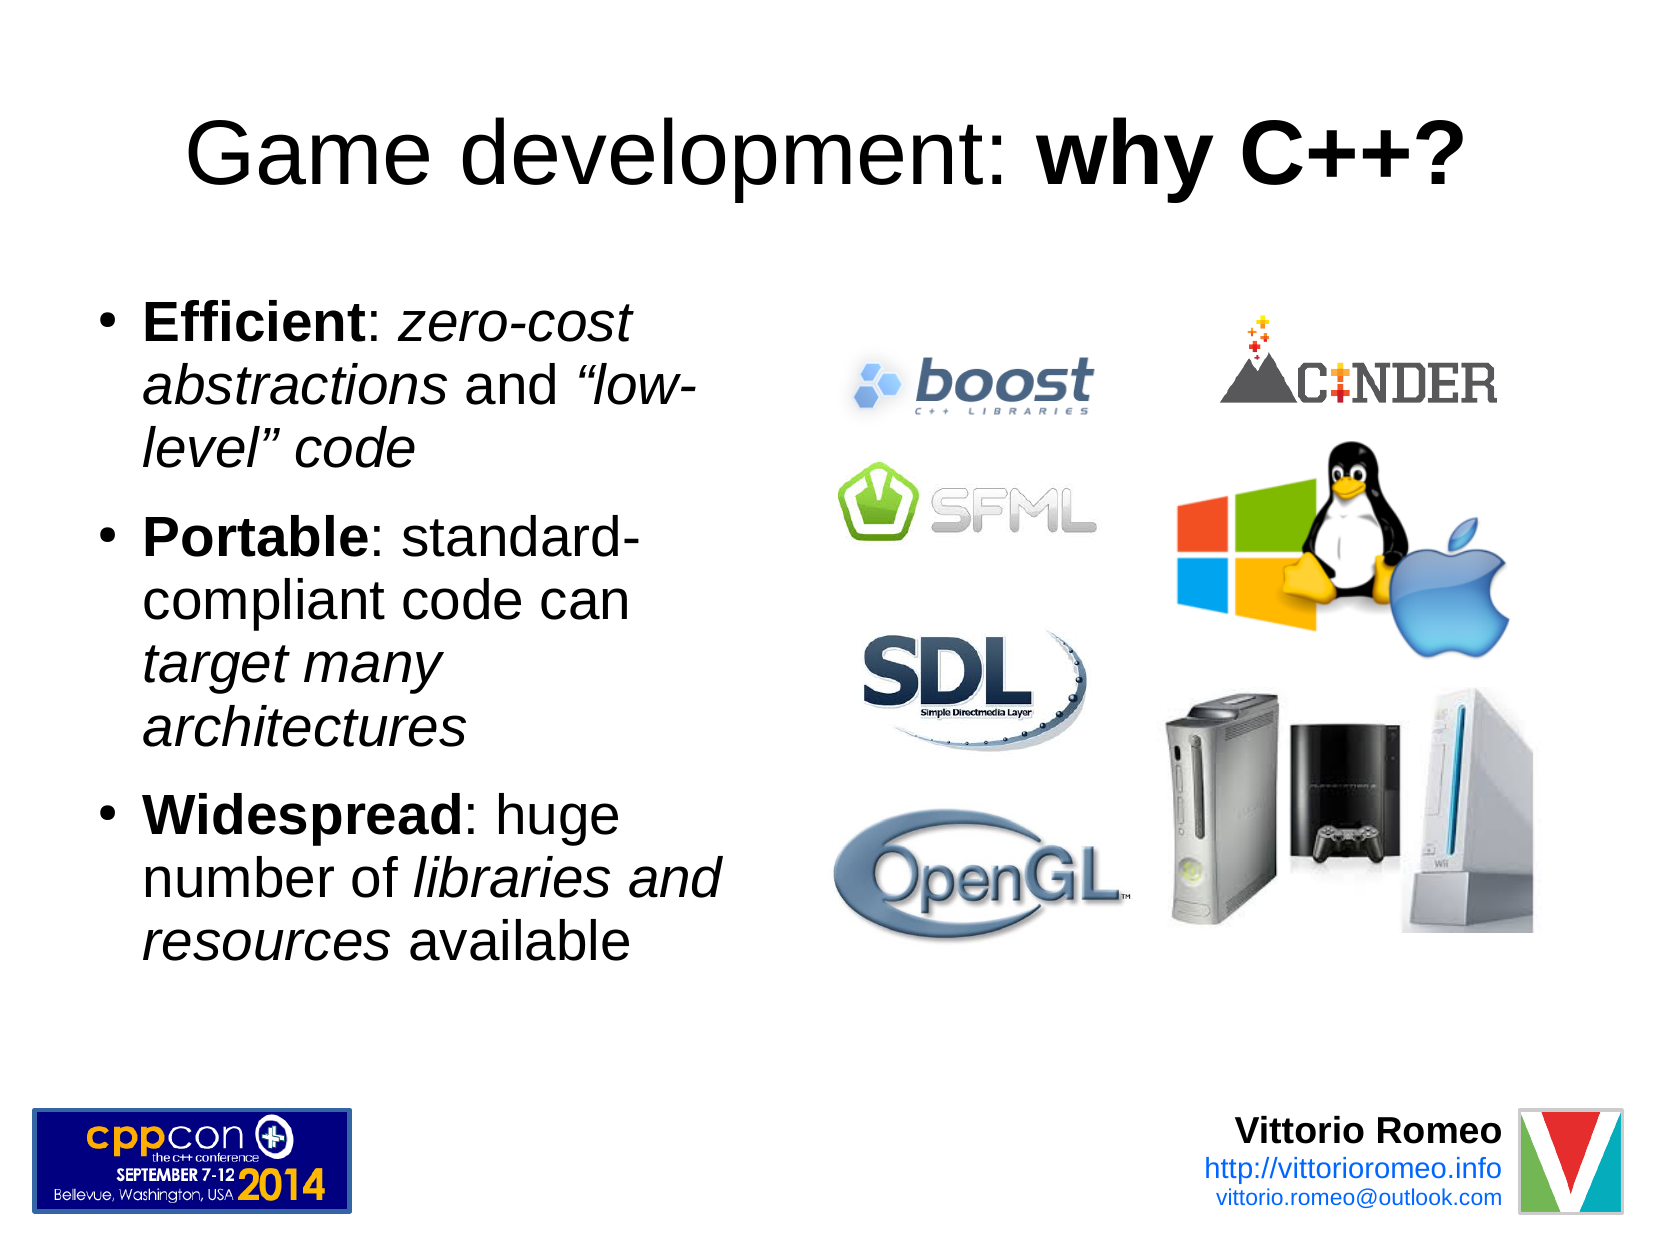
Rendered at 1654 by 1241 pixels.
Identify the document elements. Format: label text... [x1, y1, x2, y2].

picture [1219, 315, 1497, 403]
picture [855, 619, 1096, 760]
title Game development: why C++? [82, 49, 1571, 257]
picture [817, 793, 1133, 957]
picture [54, 1114, 325, 1203]
list Efficient: zero-cost abstractions and “low-level” code Portable: standard-compliant code can target many architectures Widespread: huge number of libraries and resources available [82, 290, 732, 1026]
picture [832, 341, 1116, 430]
picture [1147, 414, 1545, 933]
picture [831, 455, 1103, 548]
picture [1521, 1112, 1621, 1212]
